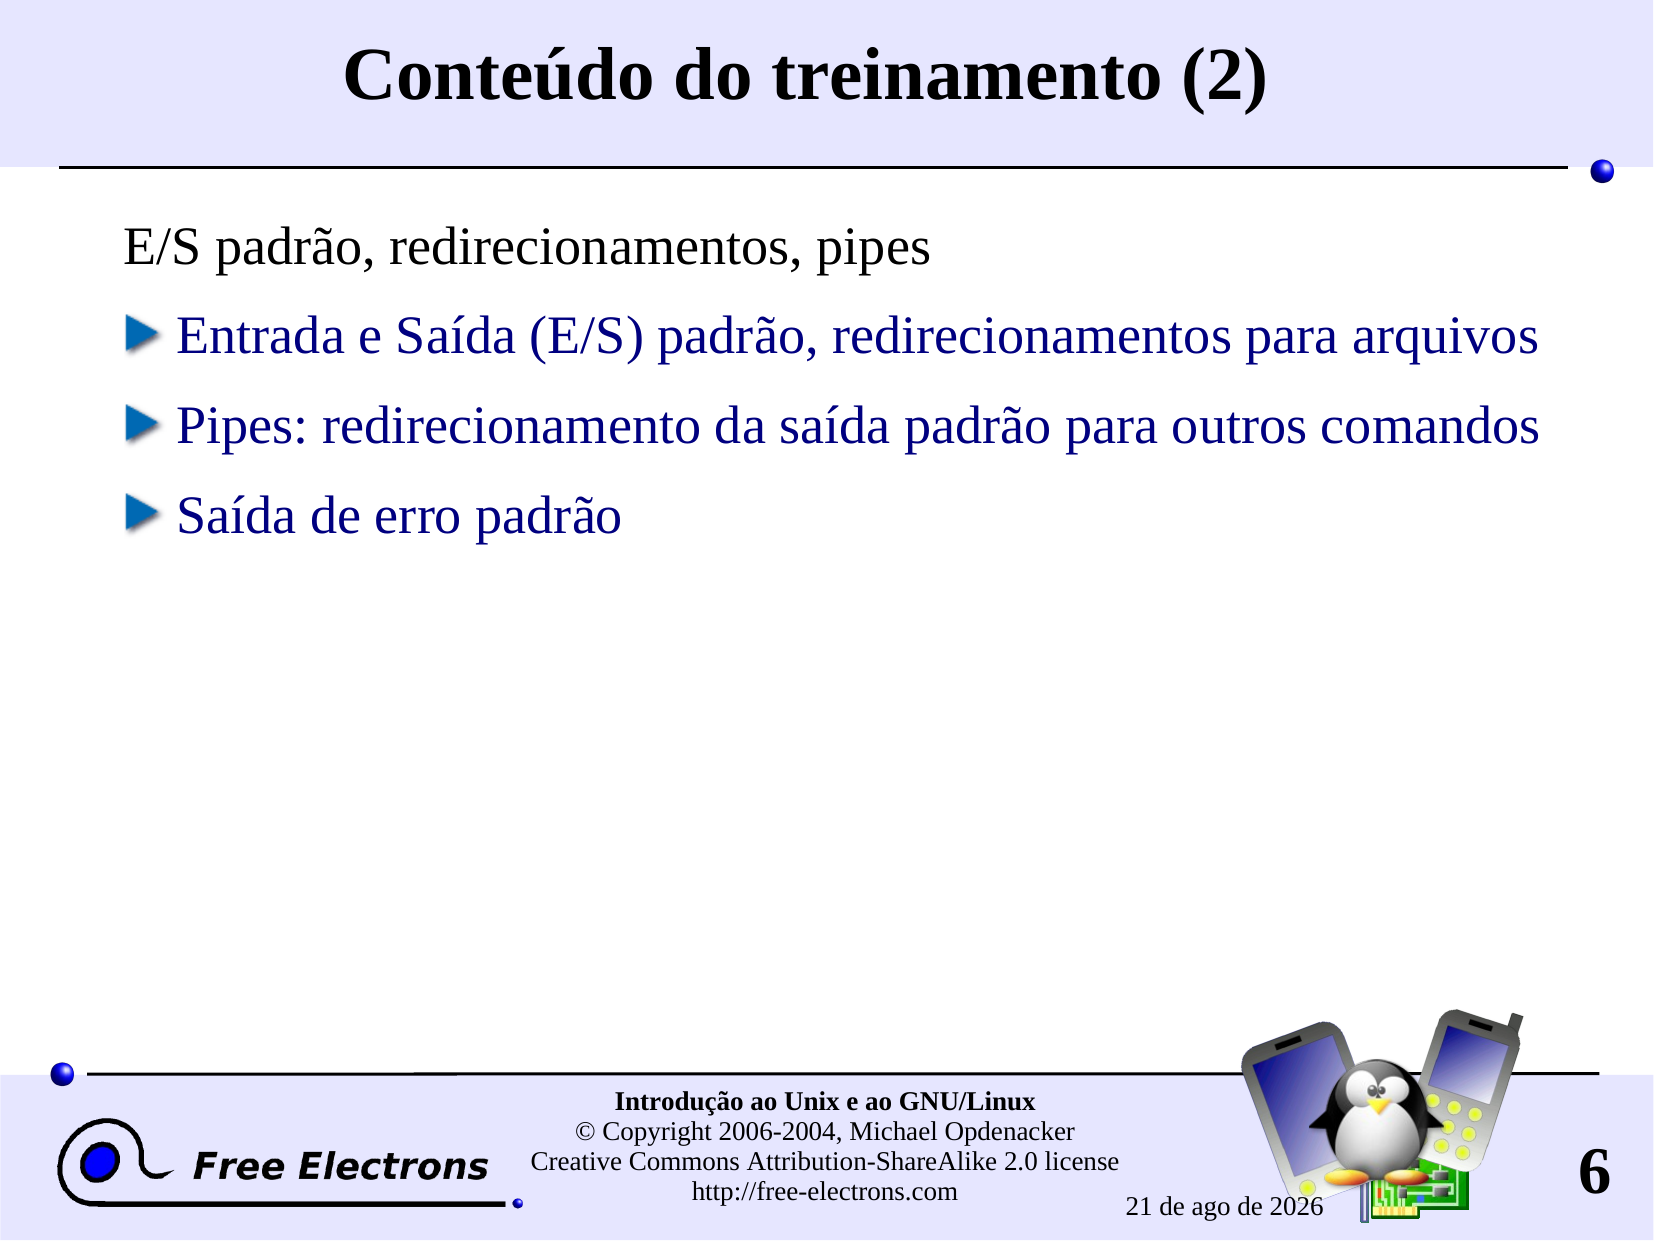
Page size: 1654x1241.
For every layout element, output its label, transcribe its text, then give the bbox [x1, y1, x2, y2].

picture [1286, 1198, 1293, 1214]
picture [50, 1107, 527, 1216]
picture [1231, 1066, 1521, 1241]
list E/S padrão, redirecionamentos, pipes Entrada e Saída (E/S) padrão, redirecionamentos para arquivos Pipes: redirecionamento da saída padrão para outros comandos Saída de erro padrão [105, 216, 1619, 1066]
title Conteúdo do treinamento (2) [60, 25, 1551, 124]
